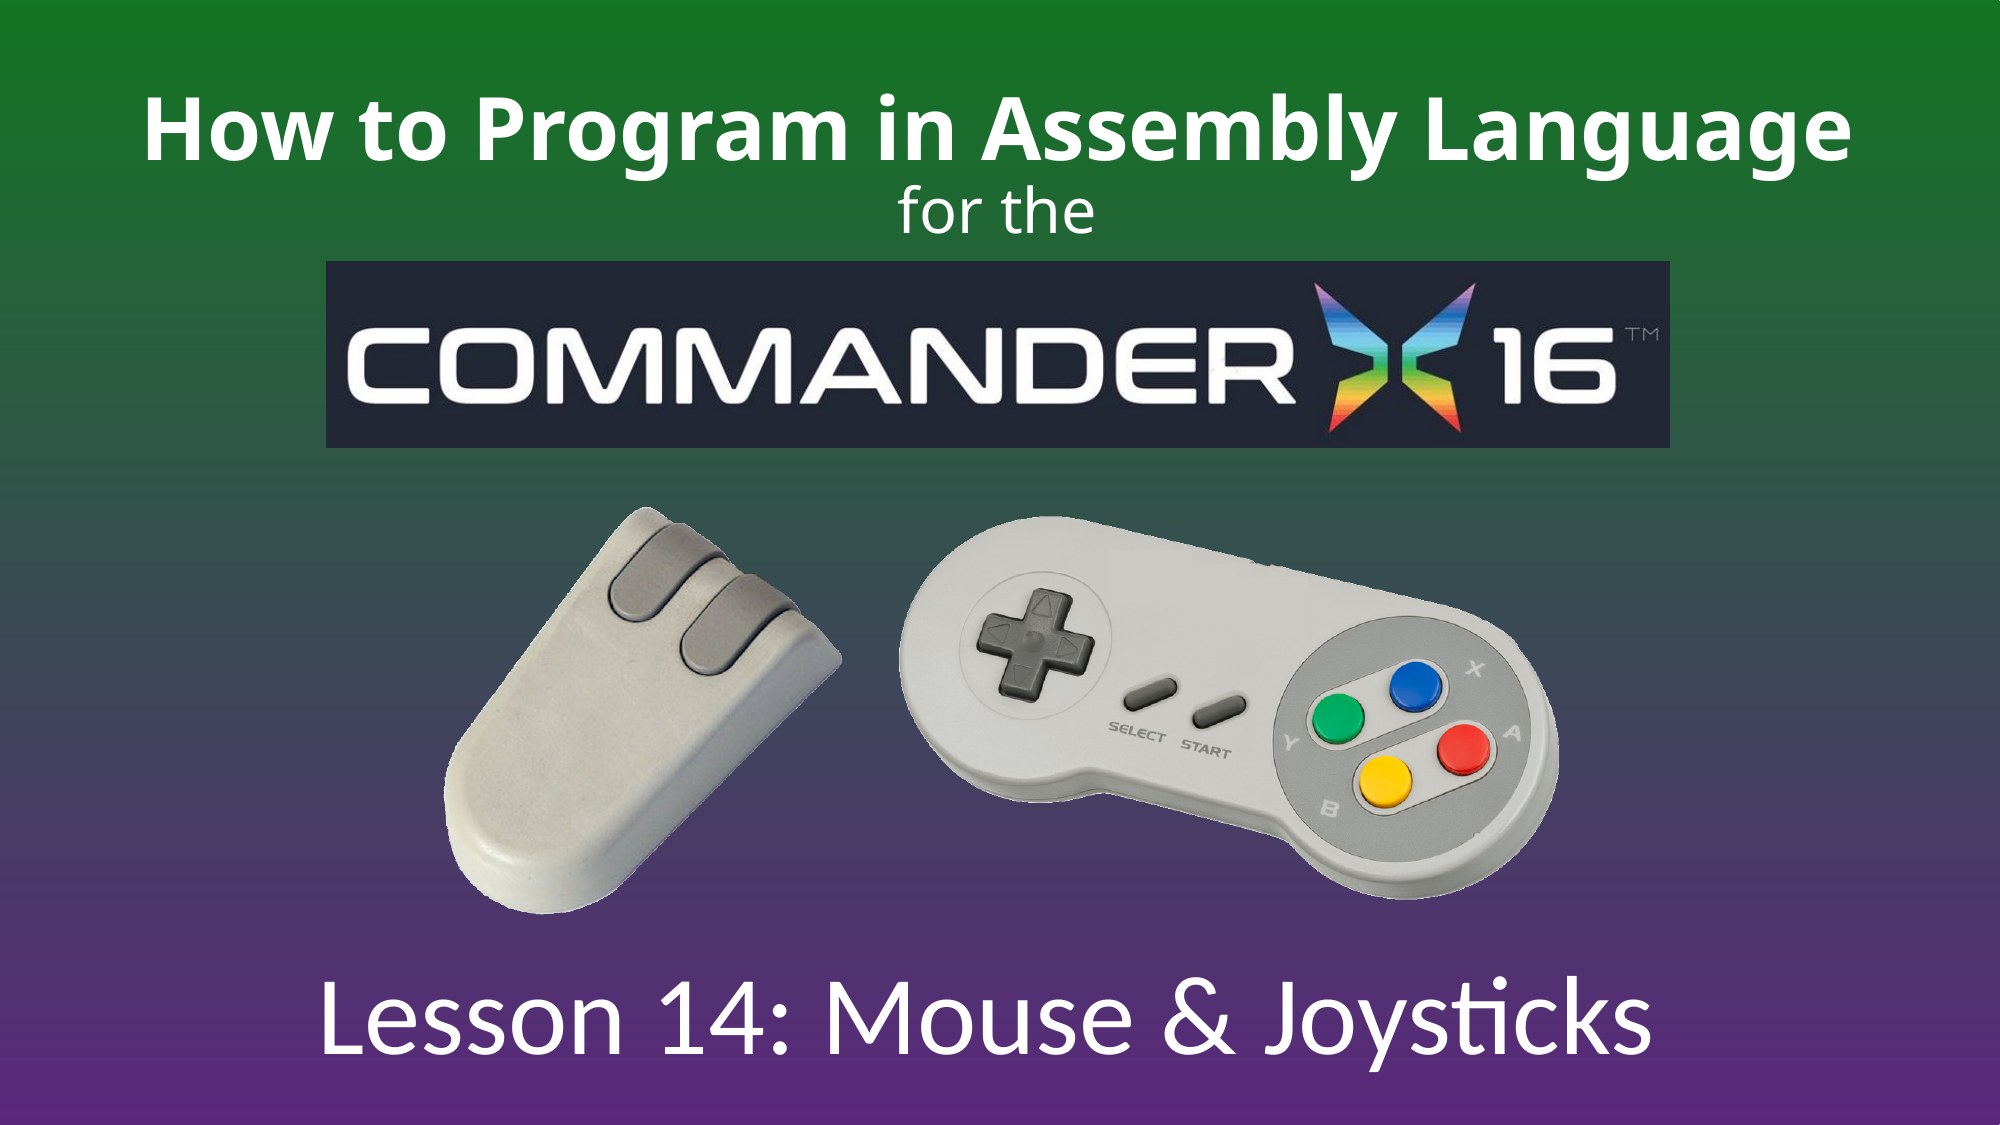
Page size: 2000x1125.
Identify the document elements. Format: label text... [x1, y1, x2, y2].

subtitle Lesson 14: Mouse & Joysticks [48, 949, 1924, 1076]
title How to Program in Assembly Language for the [60, 22, 1935, 255]
picture [420, 494, 1574, 925]
picture [326, 261, 1670, 448]
